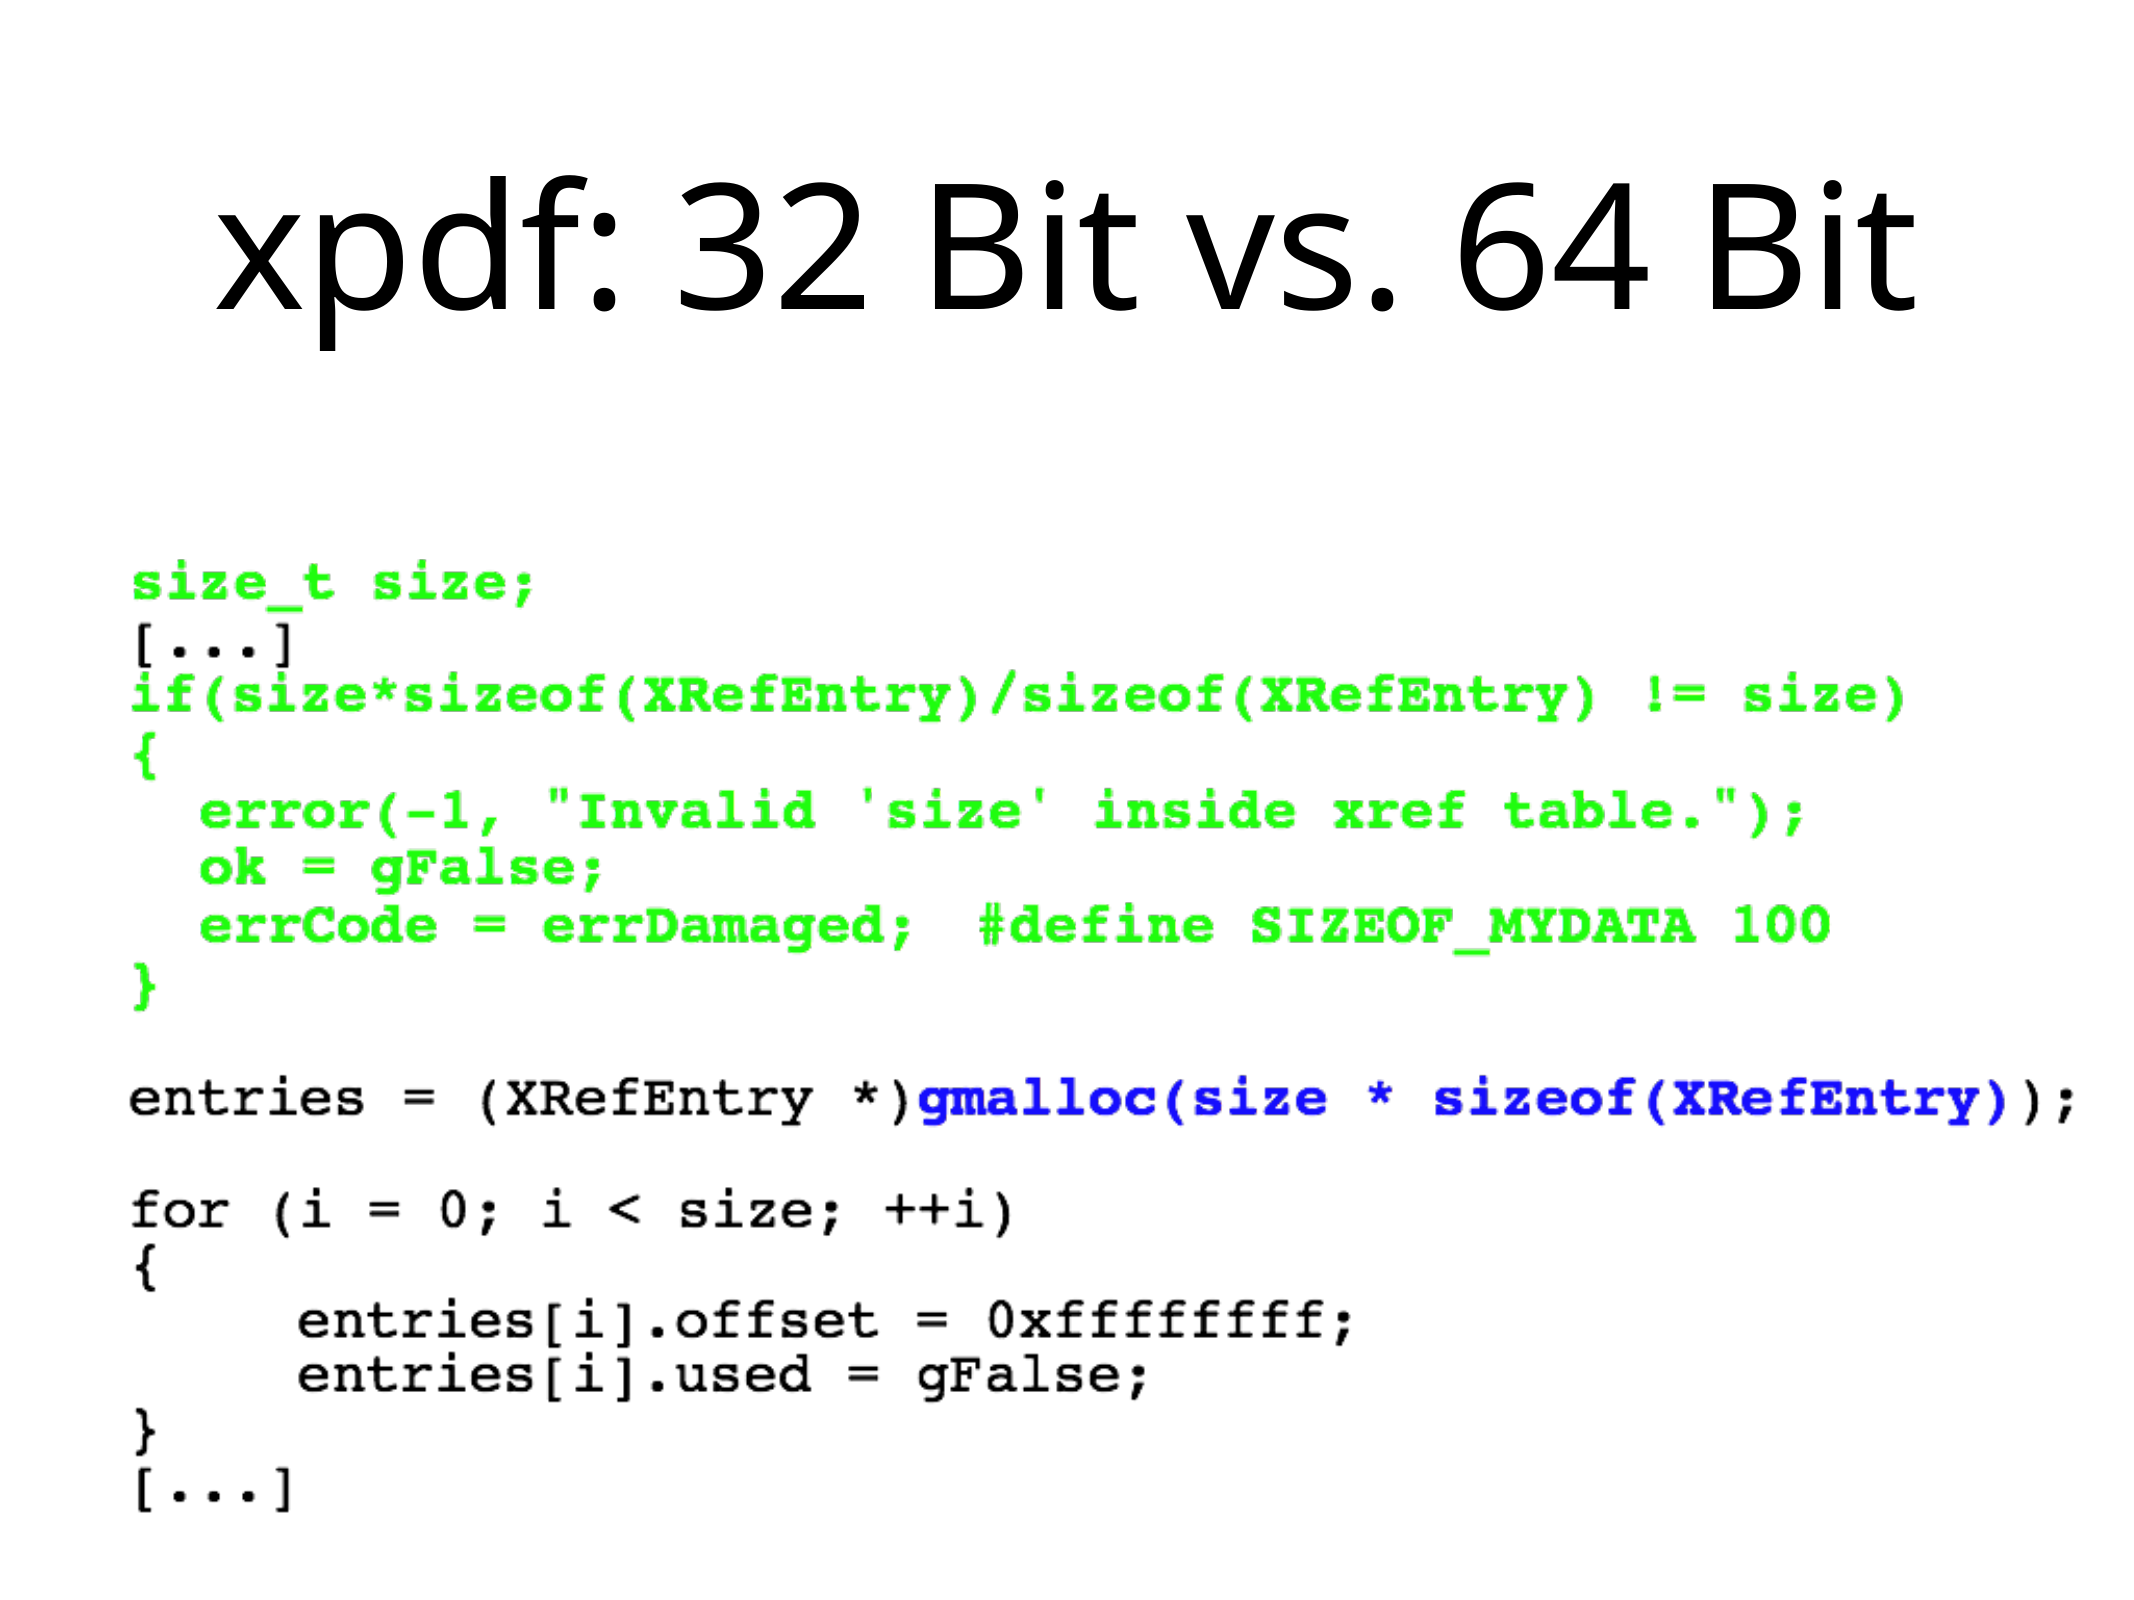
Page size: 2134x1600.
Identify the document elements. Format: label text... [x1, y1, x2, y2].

picture [116, 558, 2134, 1548]
title xpdf: 32 Bit vs. 64 Bit [208, 41, 1925, 442]
